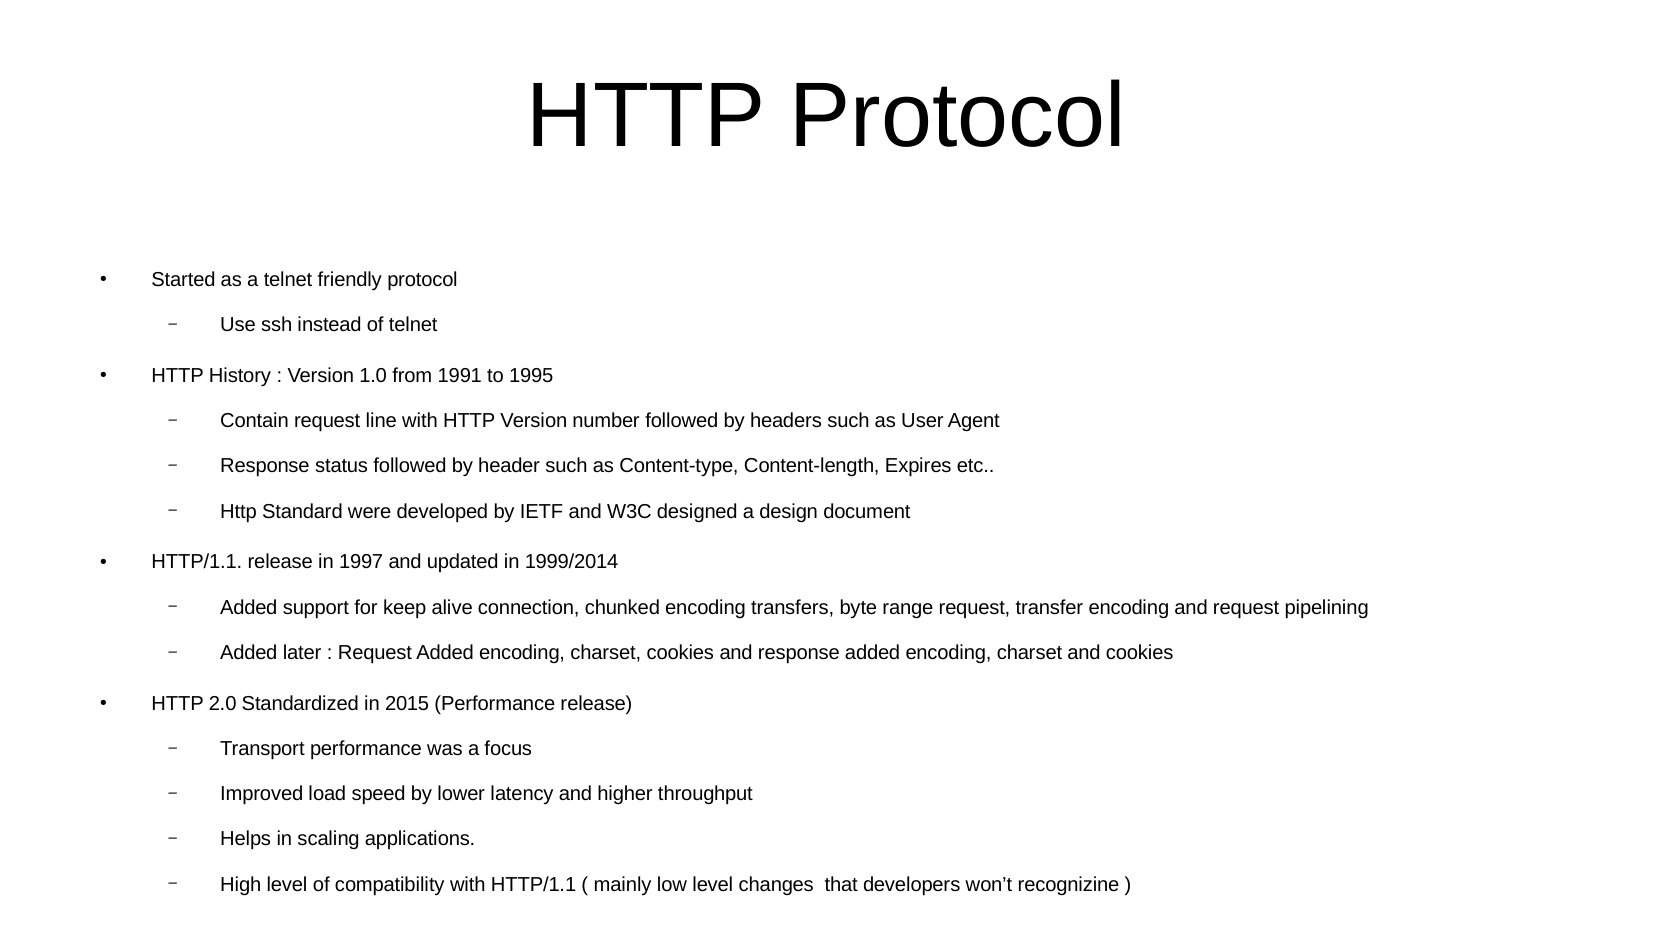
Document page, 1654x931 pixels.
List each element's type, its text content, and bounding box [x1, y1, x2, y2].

title HTTP Protocol [82, 37, 1571, 193]
list Started as a telnet friendly protocol Use ssh instead of telnet HTTP History : Version 1.0 from 1991 to 1995 Contain request line with HTTP Version number followed by headers such as User Agent Response status followed by header such as Content-type, Content-length, Expires etc.. Http Standard were developed by IETF and W3C designed a design document HTTP/1.1. release in 1997 and updated in 1999/2014 Added support for keep alive connection, chunked encoding transfers, byte range request, transfer encoding and request pipelining Added later : Request Added encoding, charset, cookies and response added encoding, charset and cookies HTTP 2.0 Standardized in 2015 (Performance release) Transport performance was a focus Improved load speed by lower latency and higher throughput Helps in scaling applications. High level of compatibility with HTTP/1.1 ( mainly low level changes that developers won’t recognizine ) [82, 217, 1613, 901]
